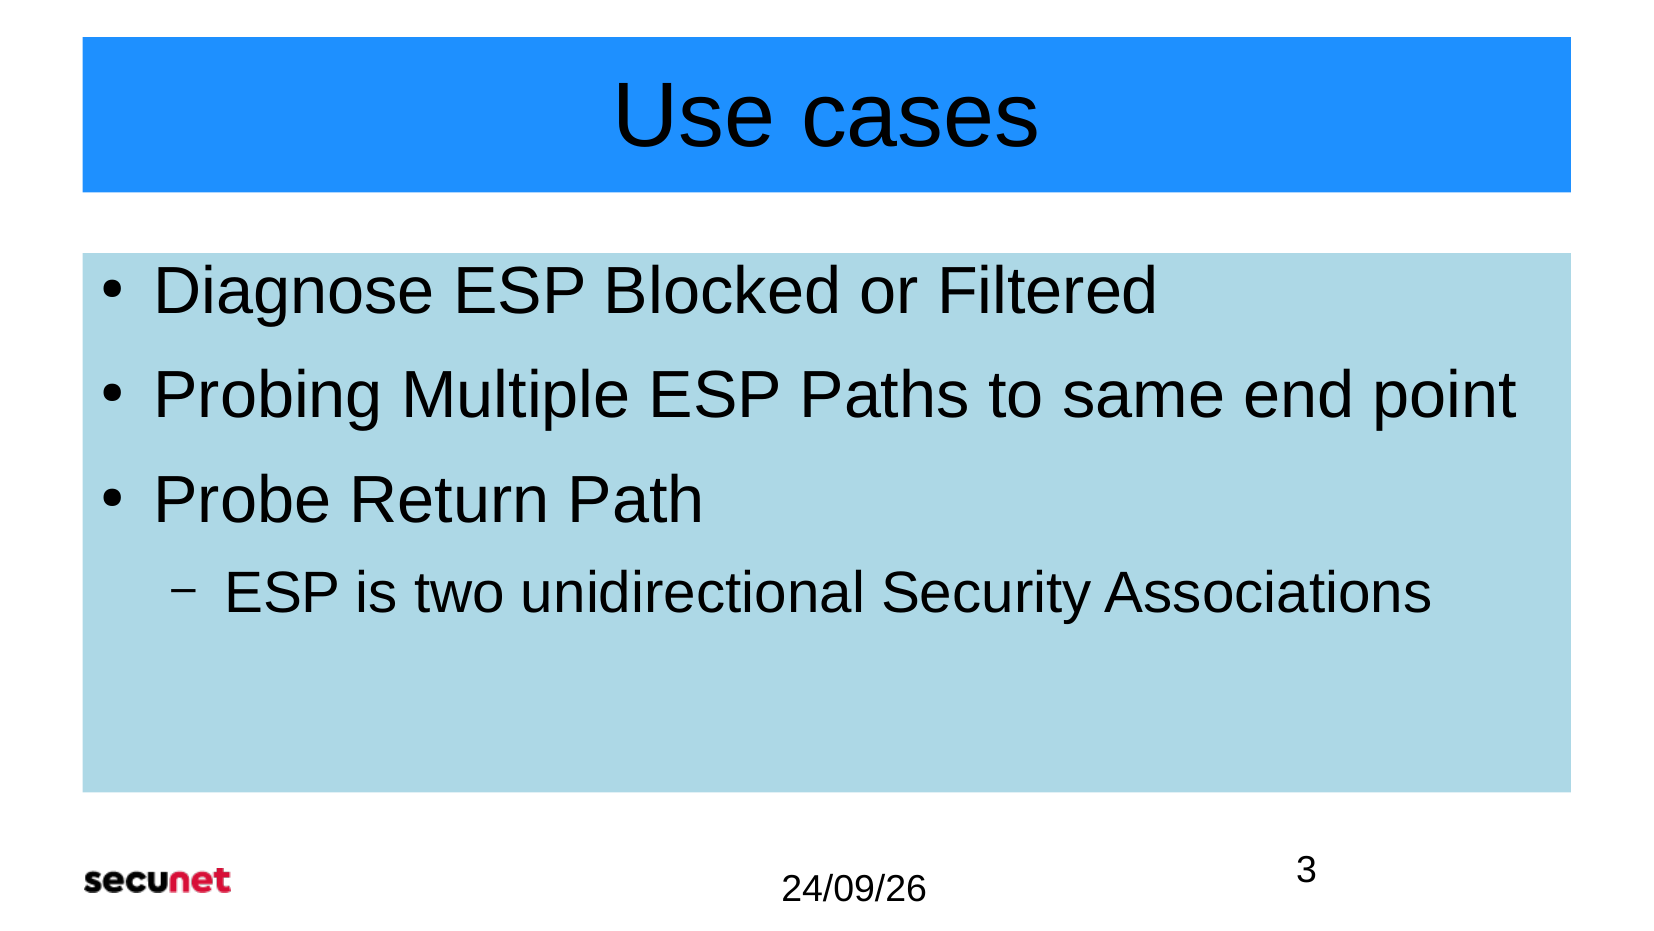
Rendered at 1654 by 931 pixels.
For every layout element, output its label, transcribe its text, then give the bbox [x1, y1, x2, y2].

list Diagnose ESP Blocked or Filtered Probing Multiple ESP Paths to same end point Probe Return Path ESP is two unidirectional Security Associations [82, 253, 1571, 793]
title Use cases [82, 37, 1571, 193]
picture [84, 868, 231, 893]
